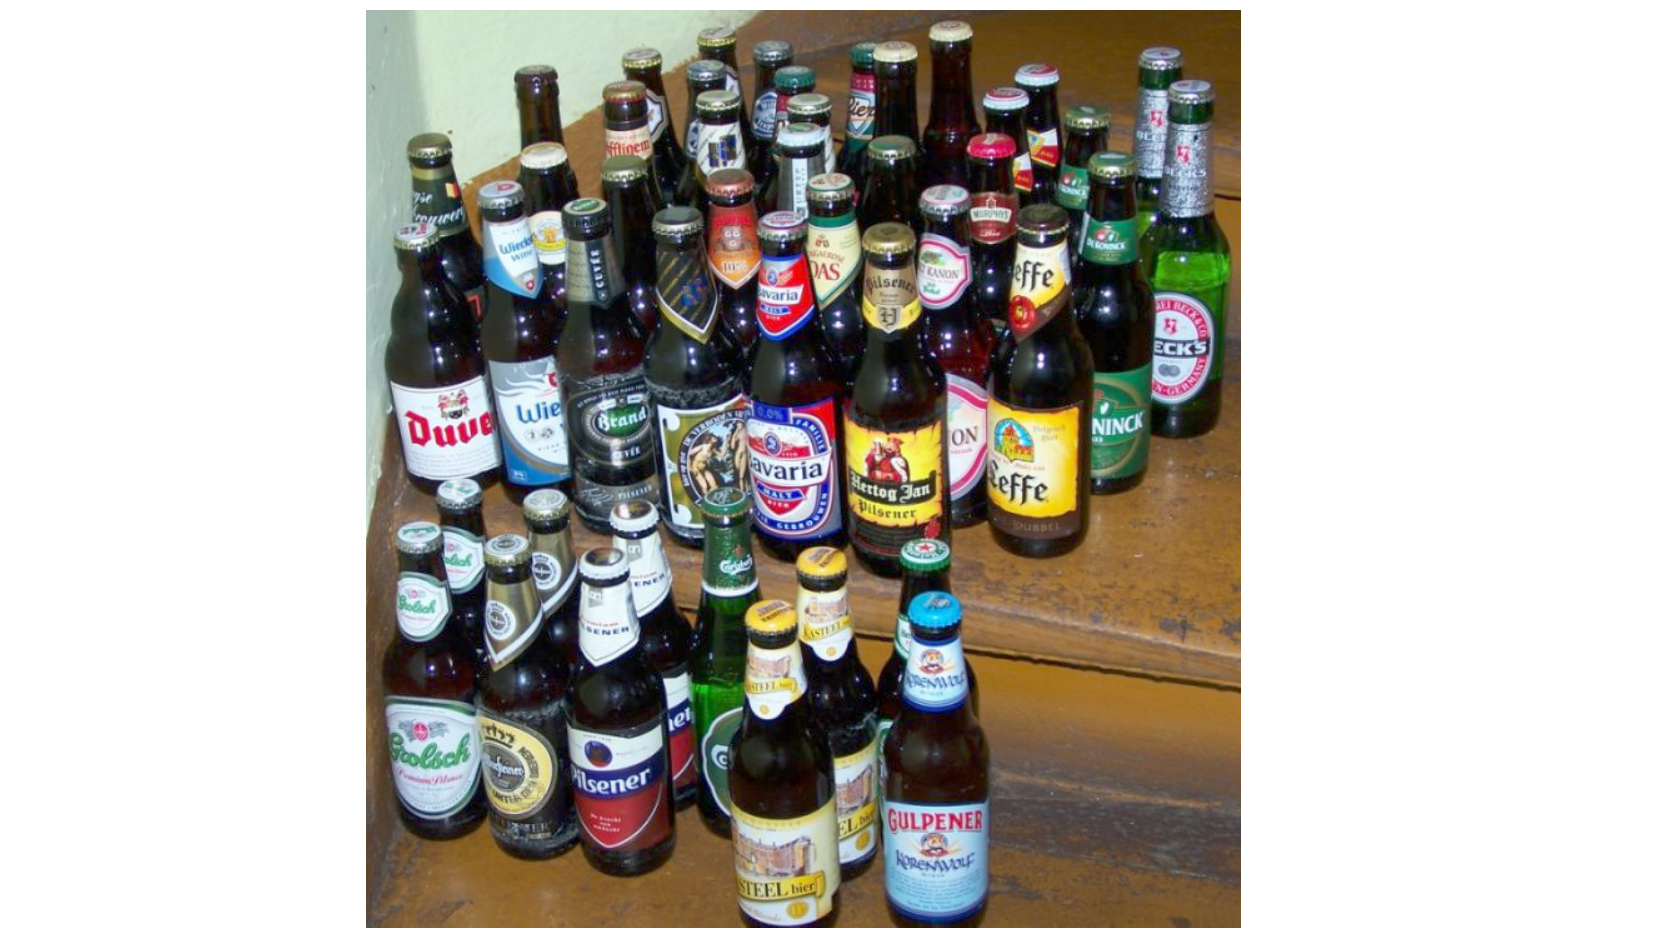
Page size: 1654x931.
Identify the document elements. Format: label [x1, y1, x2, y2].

picture [366, 10, 1241, 928]
